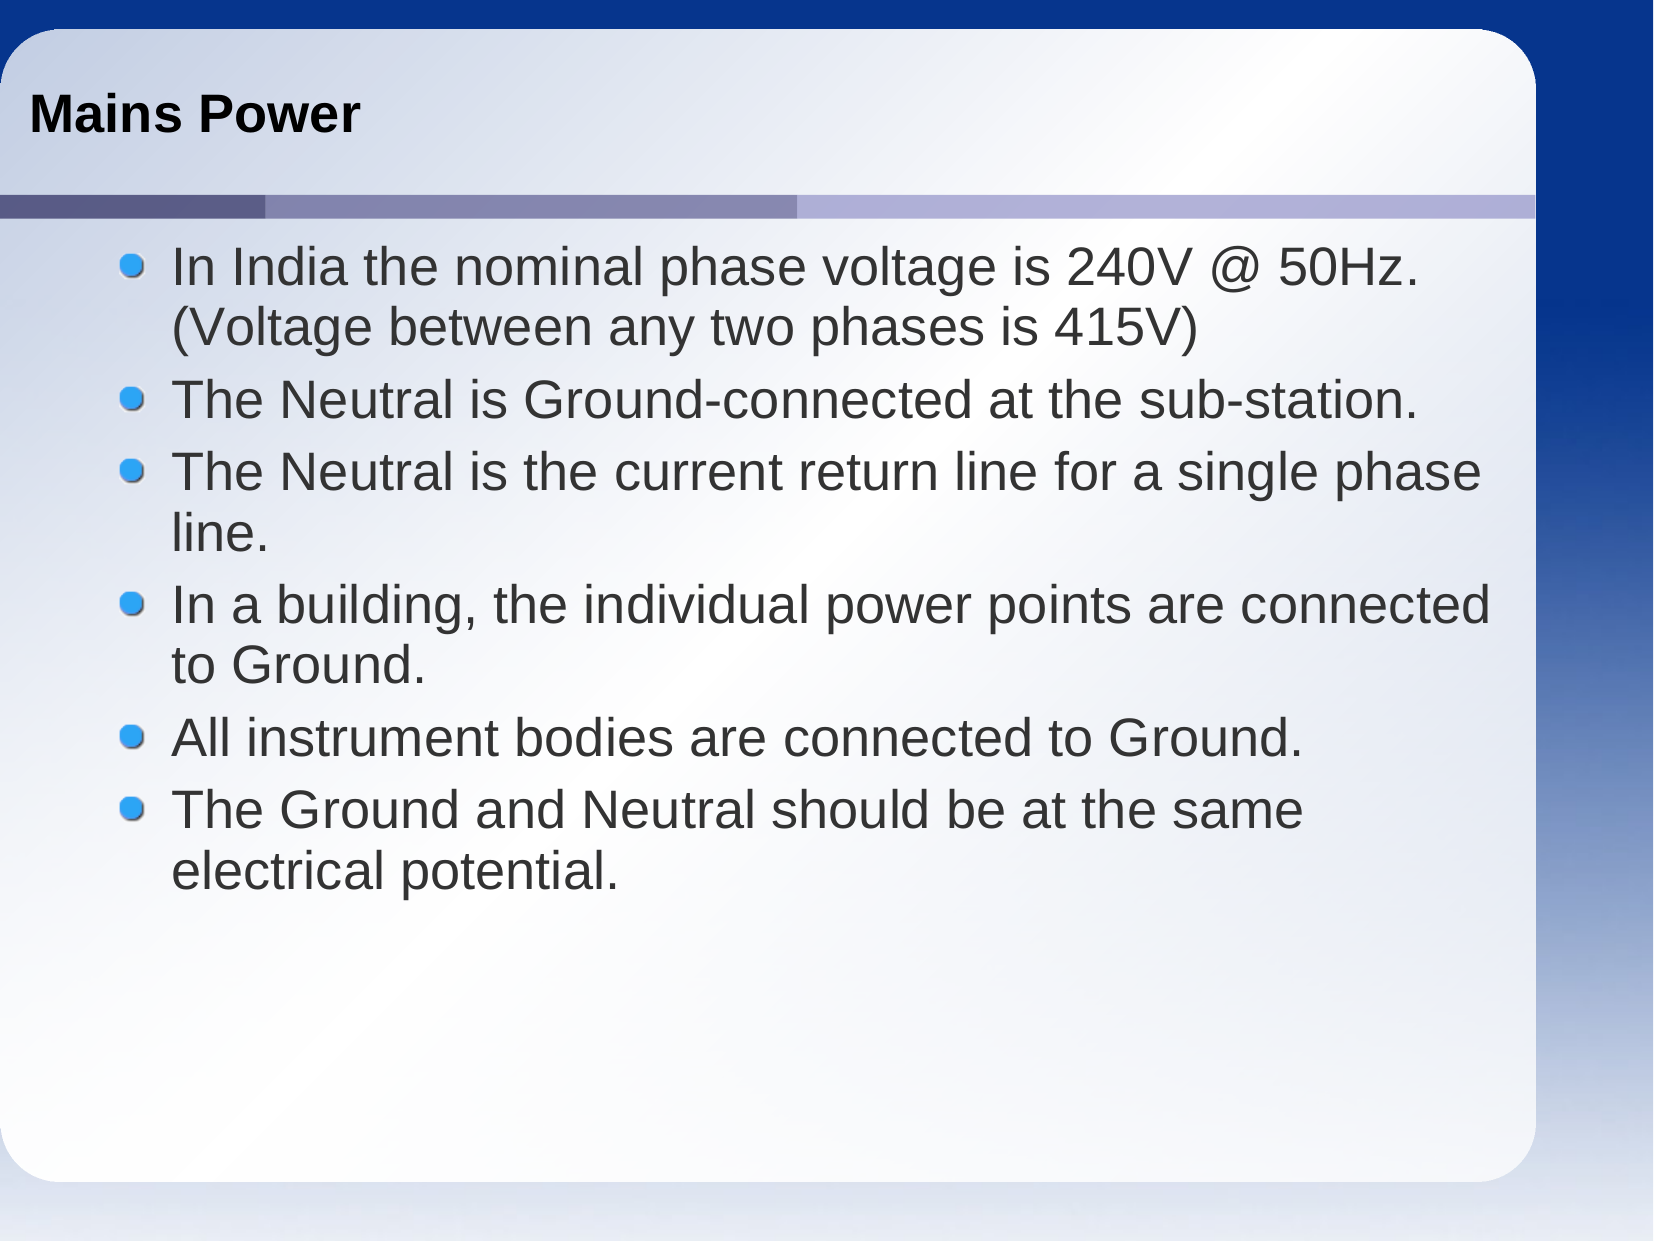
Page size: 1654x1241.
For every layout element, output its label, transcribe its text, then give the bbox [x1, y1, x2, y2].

list In India the nominal phase voltage is 240V @ 50Hz. (Voltage between any two phases is 415V) The Neutral is Ground-connected at the sub-station. The Neutral is the current return line for a single phase line. In a building, the individual power points are connected to Ground. All instrument bodies are connected to Ground. The Ground and Neutral should be at the same electrical potential. [29, 236, 1506, 1152]
title Mains Power [29, 49, 1506, 178]
picture [0, 0, 1654, 1241]
